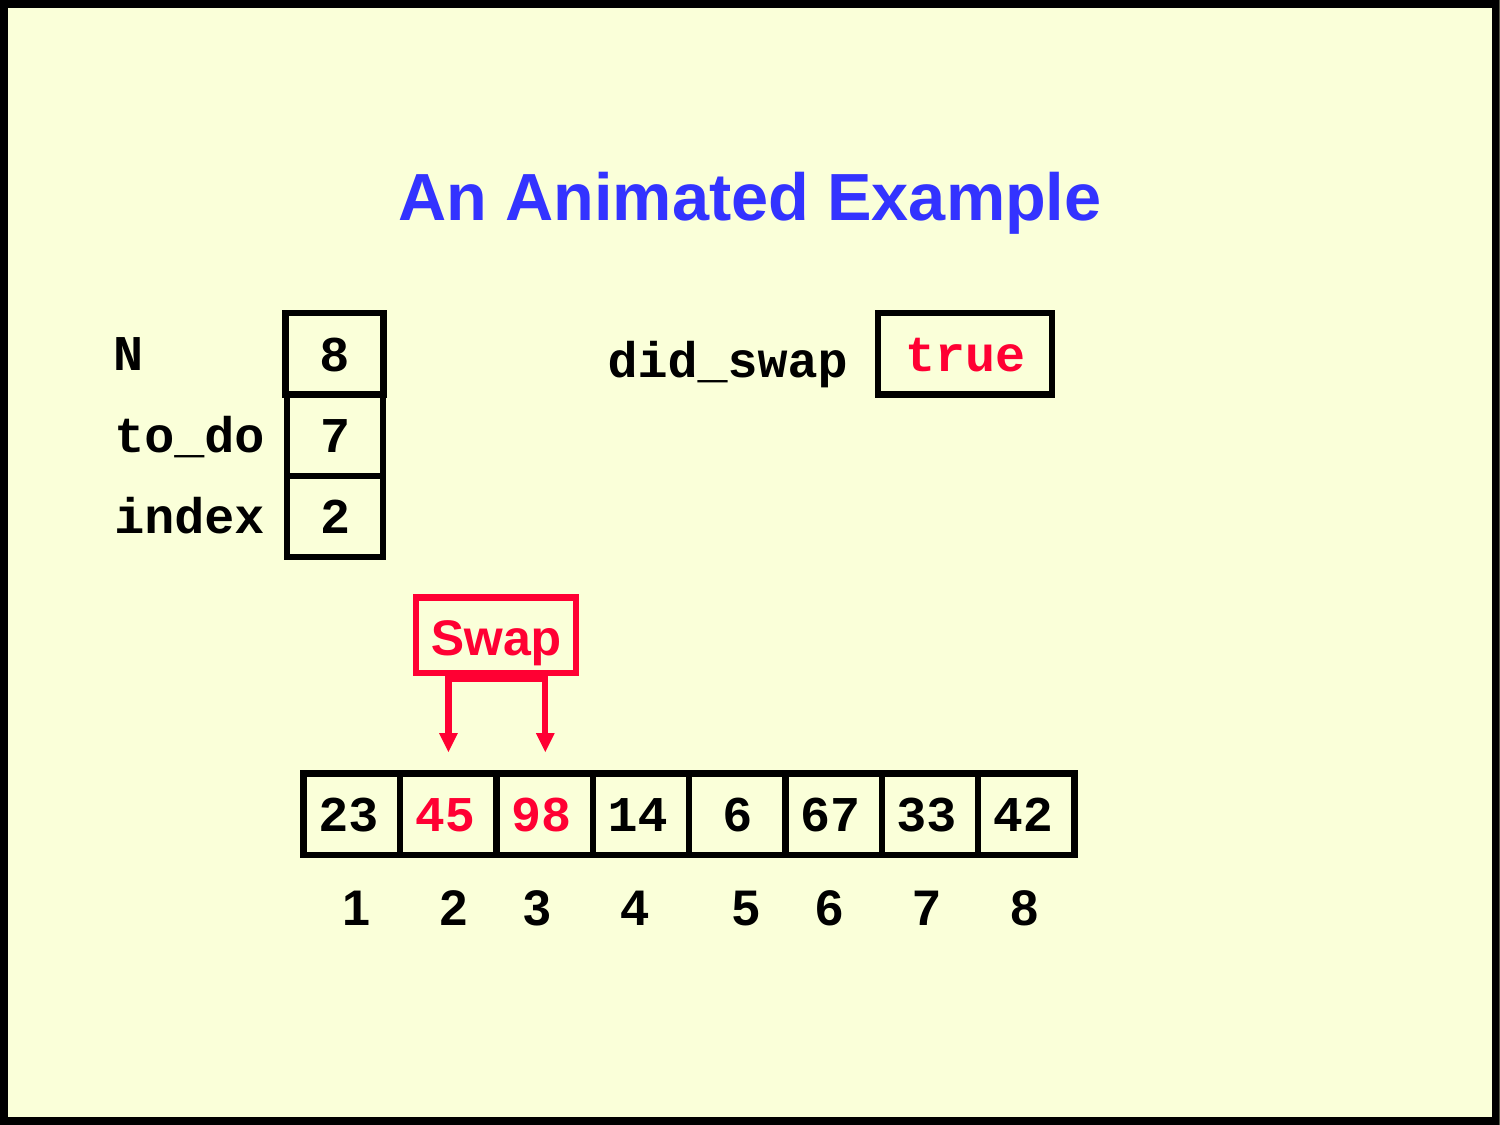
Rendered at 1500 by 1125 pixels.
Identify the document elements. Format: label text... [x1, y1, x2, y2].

text_box to_do [99, 394, 280, 470]
title An Animated Example [112, 99, 1388, 288]
text_box index [99, 475, 280, 552]
text_box 42 [978, 773, 1075, 855]
text_box 14 [592, 773, 689, 855]
text_box 6 [689, 773, 786, 855]
text_box 67 [786, 773, 881, 855]
text_box 2 [286, 475, 384, 558]
text_box 1 2 3 4 5 6 7 8 [327, 868, 1055, 944]
text_box N [98, 313, 279, 389]
text_box 7 [286, 395, 384, 475]
text_box true [877, 313, 1053, 395]
text_box 98 [497, 773, 592, 855]
text_box did_swap [592, 319, 877, 395]
text_box 8 [285, 313, 384, 395]
text_box 33 [881, 773, 978, 855]
text_box 45 [400, 773, 497, 855]
text_box 23 [303, 773, 400, 855]
text_box Swap [416, 597, 577, 674]
